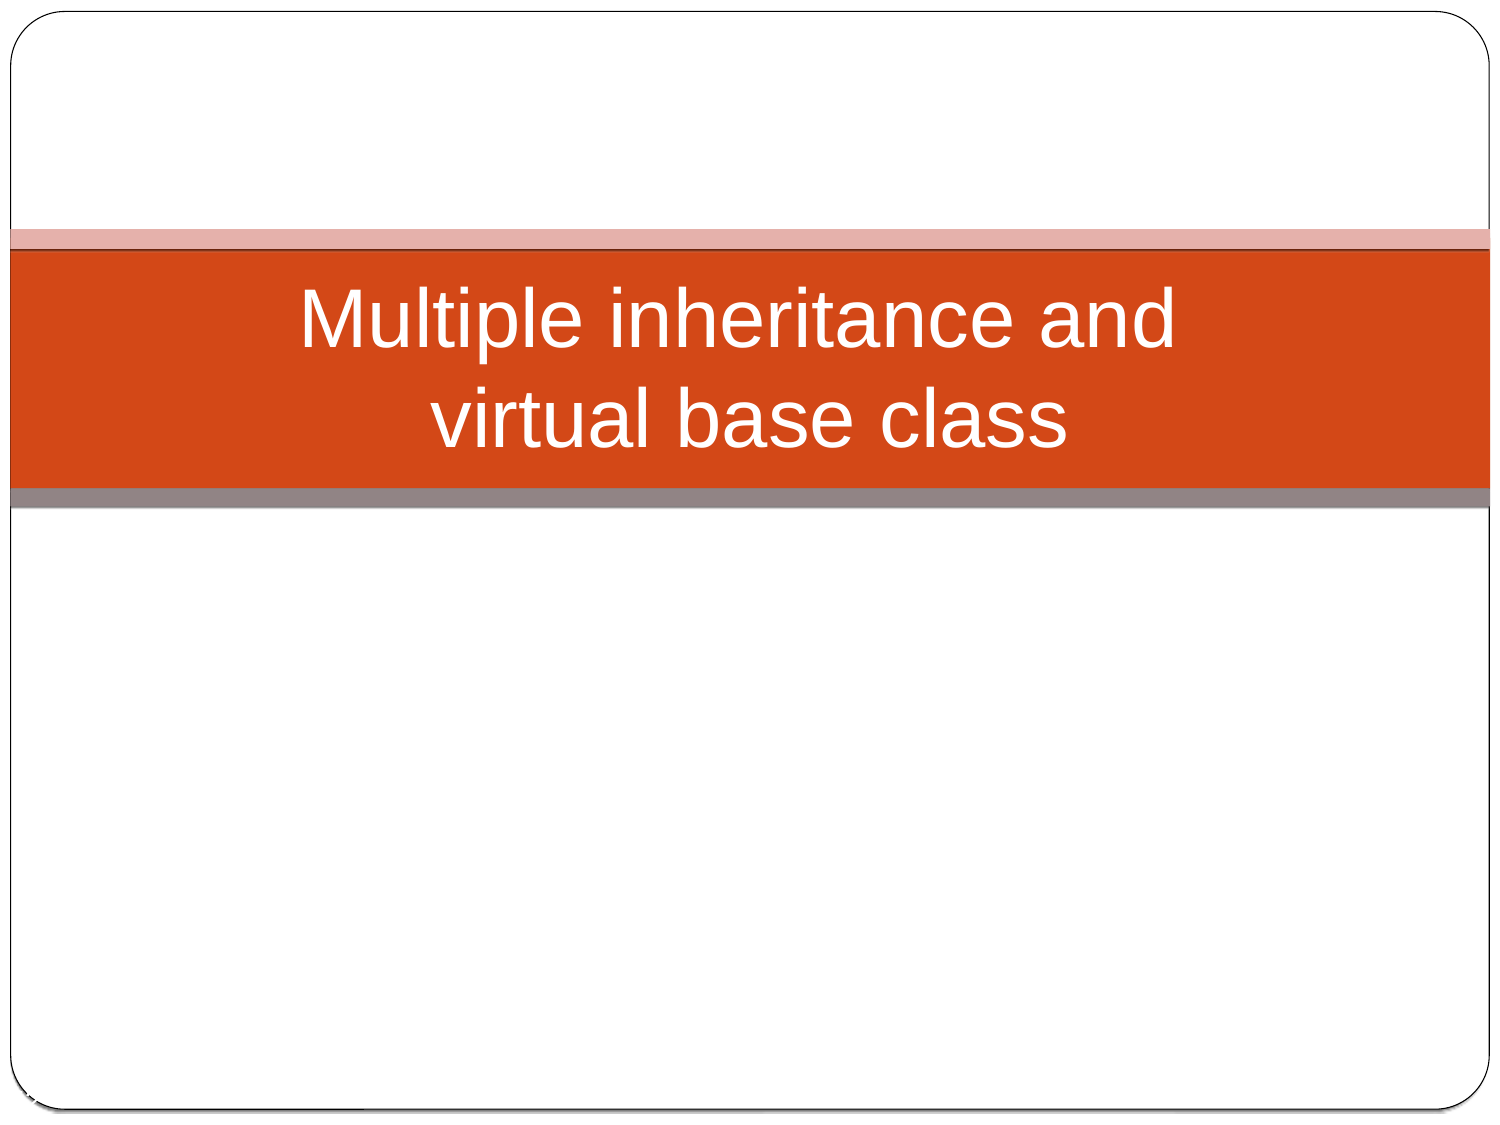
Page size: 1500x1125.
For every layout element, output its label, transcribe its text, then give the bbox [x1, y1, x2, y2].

title Multiple inheritance and virtual base class [75, 247, 1425, 489]
slide_number <number> [0, 1074, 50, 1125]
